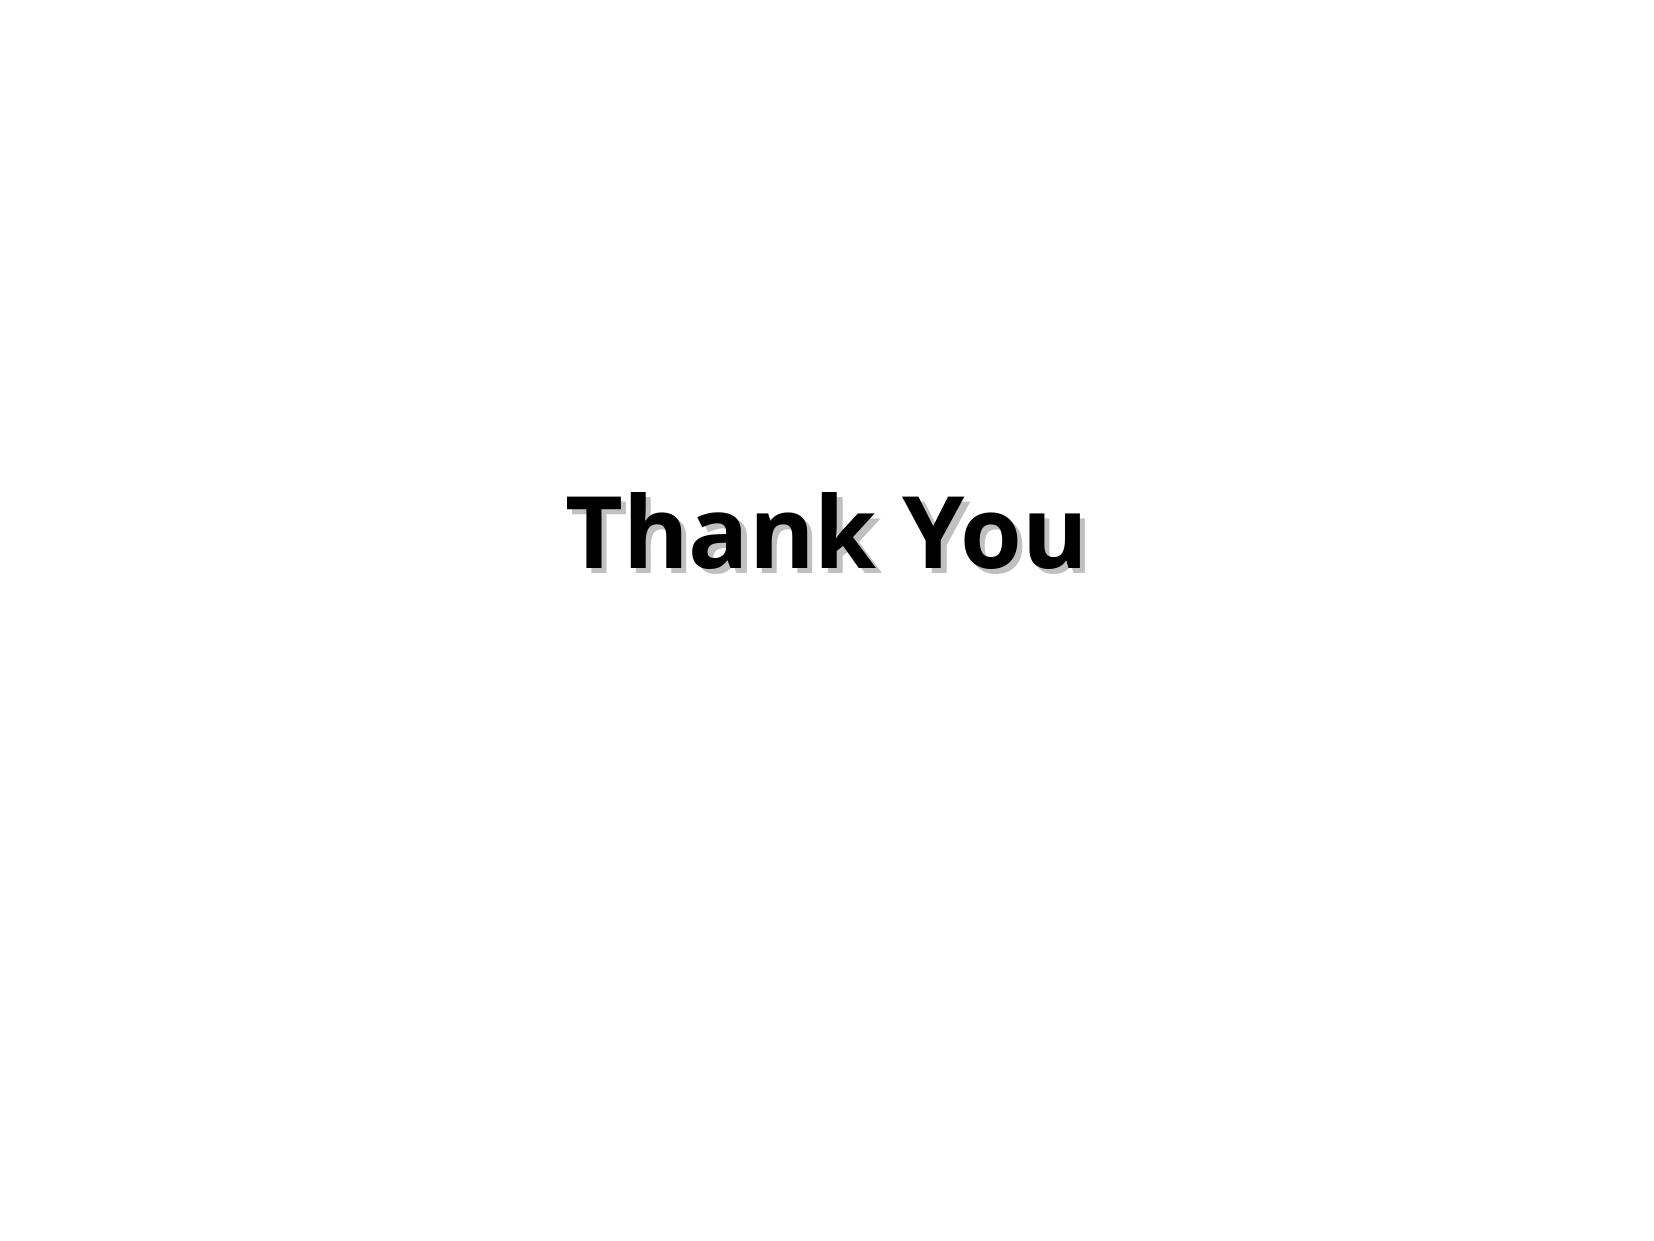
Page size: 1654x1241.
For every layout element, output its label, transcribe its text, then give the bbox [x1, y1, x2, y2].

subtitle Thank You [82, 49, 1571, 1010]
